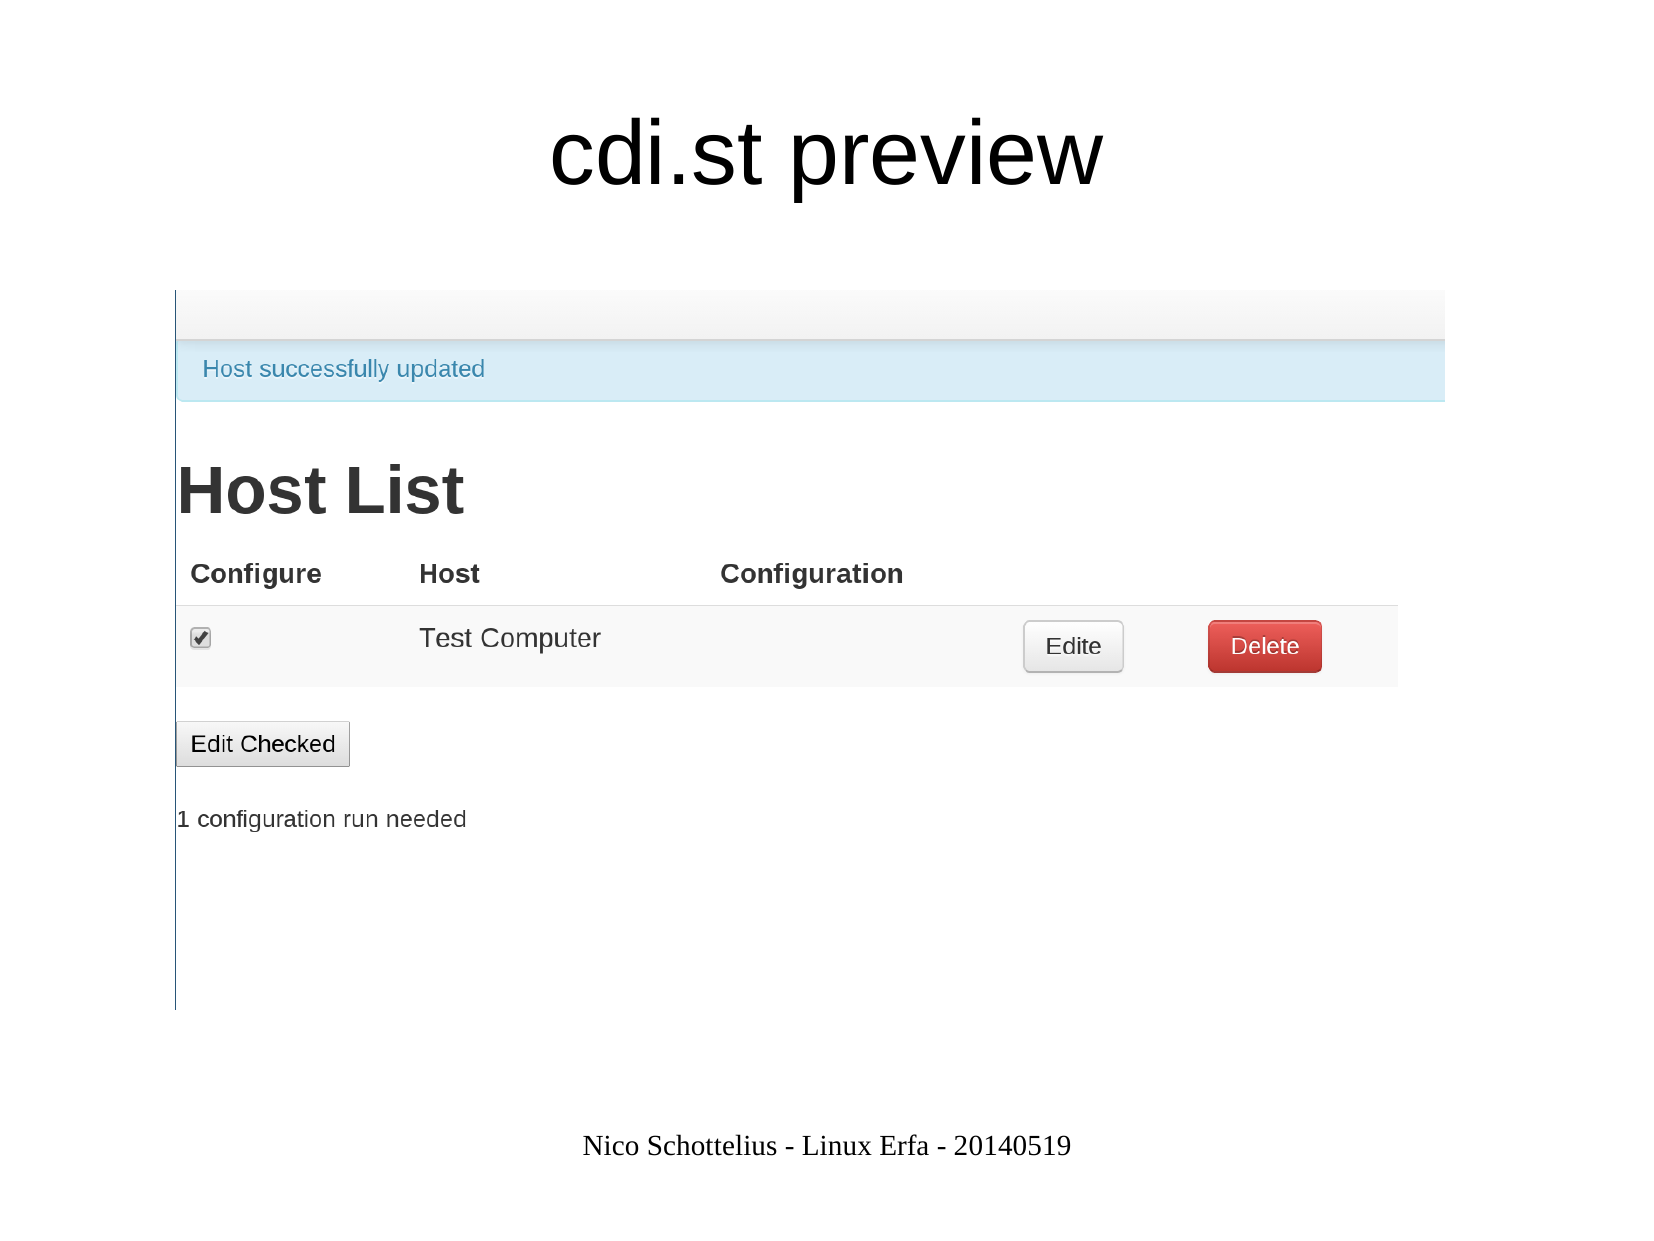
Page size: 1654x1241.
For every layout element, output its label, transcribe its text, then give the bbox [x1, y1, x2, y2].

picture [175, 290, 1445, 1010]
title cdi.st preview [82, 49, 1571, 257]
